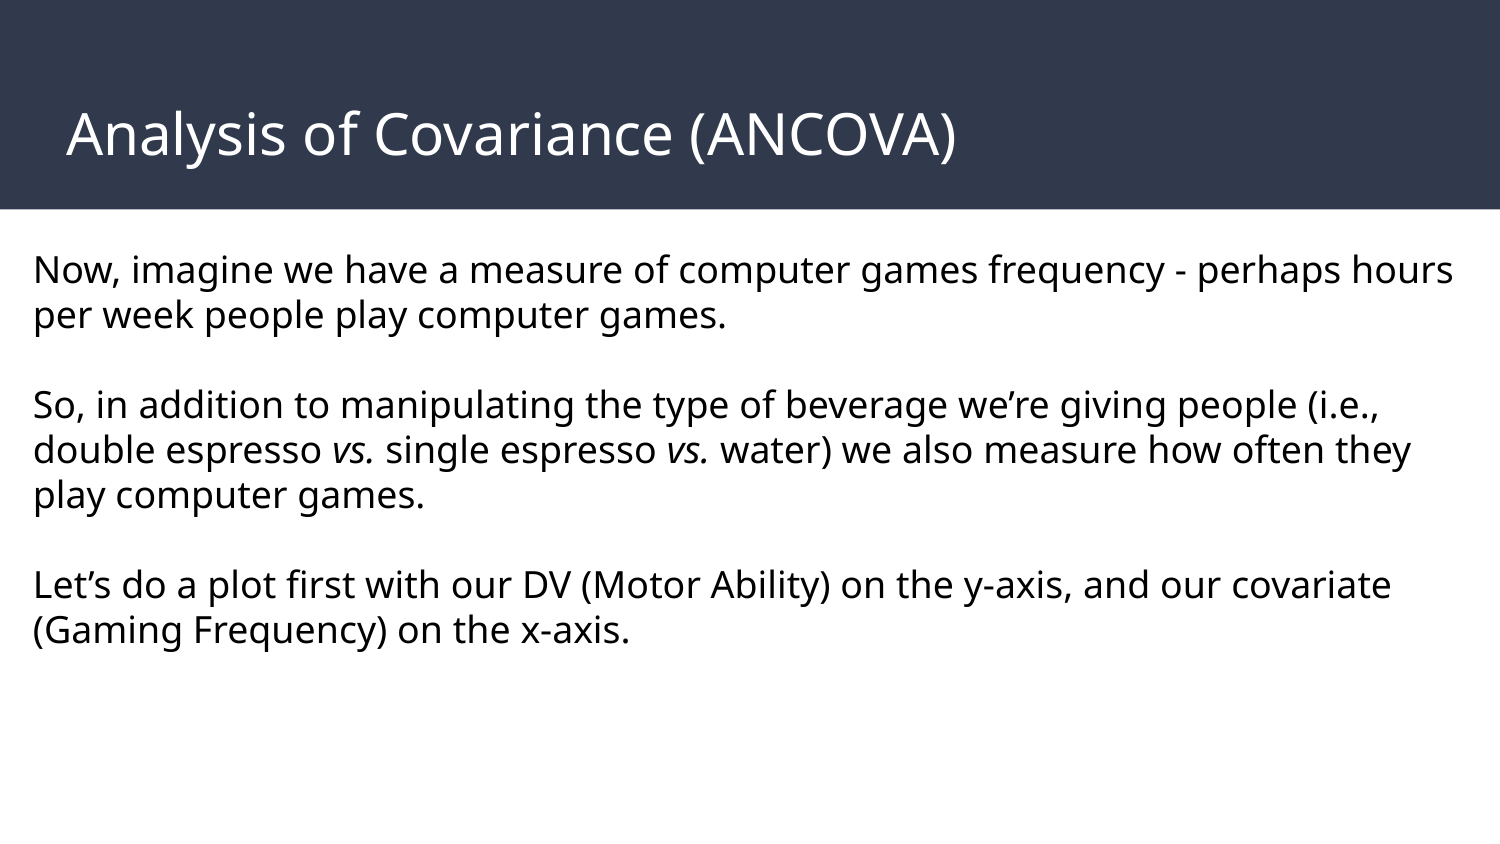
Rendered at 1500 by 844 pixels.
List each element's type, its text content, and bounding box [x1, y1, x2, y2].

title Analysis of Covariance (ANCOVA) [51, 82, 1449, 185]
text_box Now, imagine we have a measure of computer games frequency - perhaps hours per week people play computer games. So, in addition to manipulating the type of beverage we’re giving people (i.e., double espresso vs. single espresso vs. water) we also measure how often they play computer games. Let’s do a plot first with our DV (Motor Ability) on the y-axis, and our covariate (Gaming Frequency) on the x-axis. [17, 231, 1483, 834]
